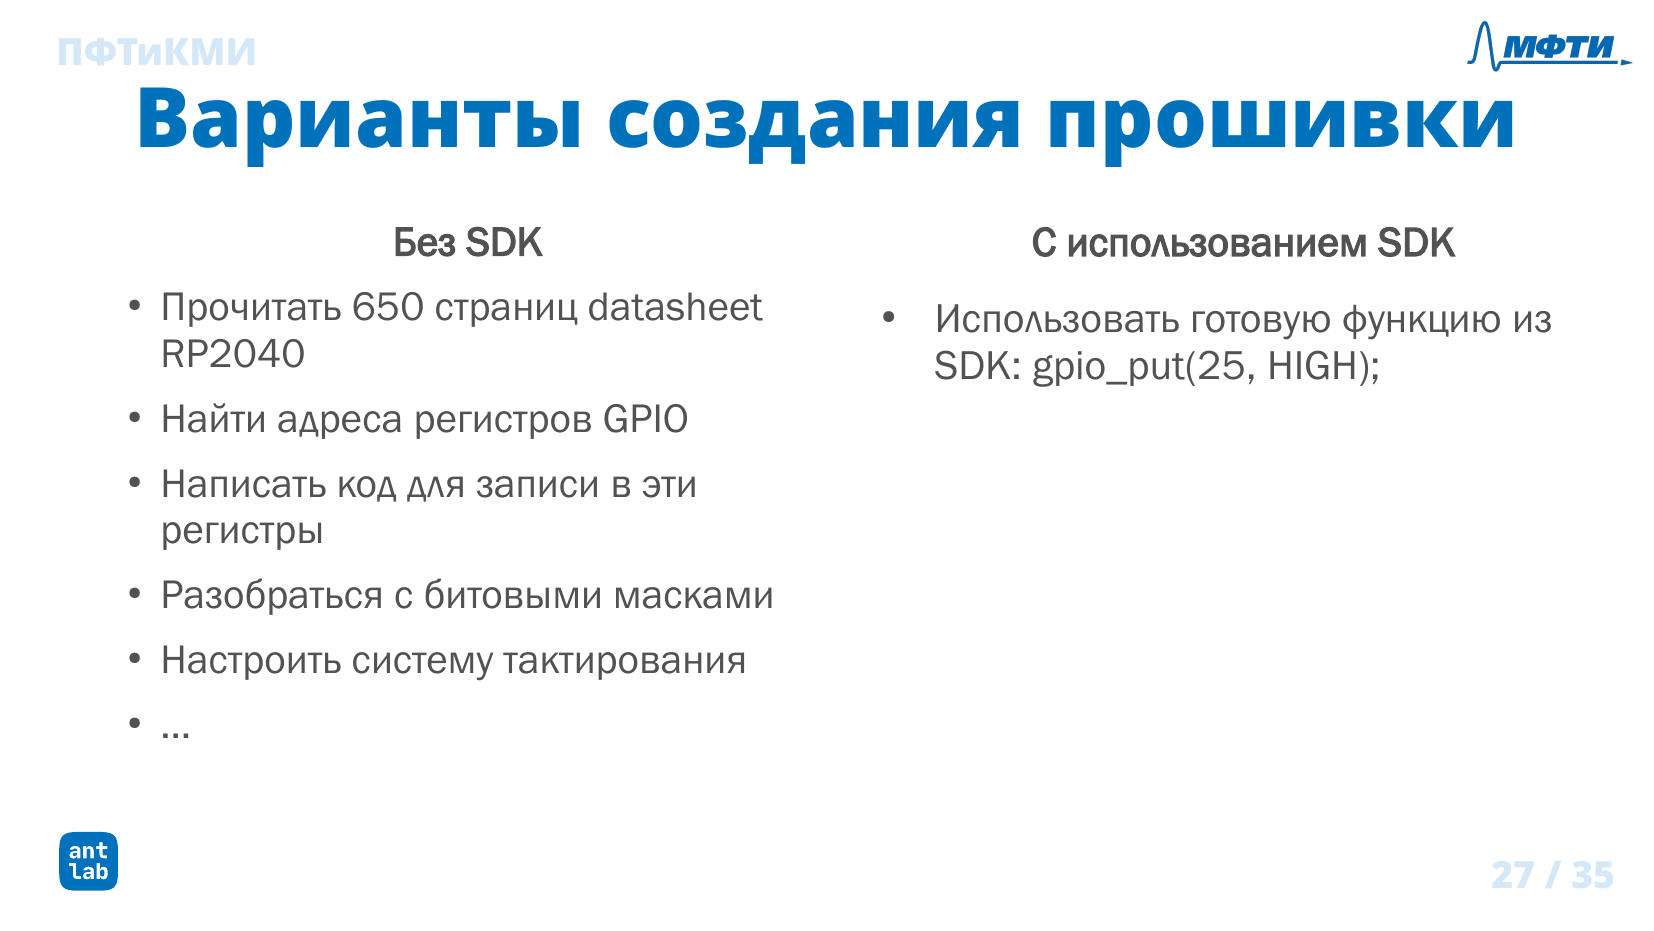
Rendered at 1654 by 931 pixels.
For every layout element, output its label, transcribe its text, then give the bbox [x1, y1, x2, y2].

list С использованием SDK Использовать готовую функцию из SDK: gpio_put(25, HIGH); [845, 217, 1572, 758]
list Без SDK Прочитать 650 страниц datasheet RP2040 Найти адреса регистров GPIO Написать код для записи в эти регистры Разобраться с битовыми масками Настроить систему тактирования ... [82, 217, 809, 758]
picture [1446, 0, 1654, 93]
title Варианты создания прошивки [82, 37, 1571, 193]
